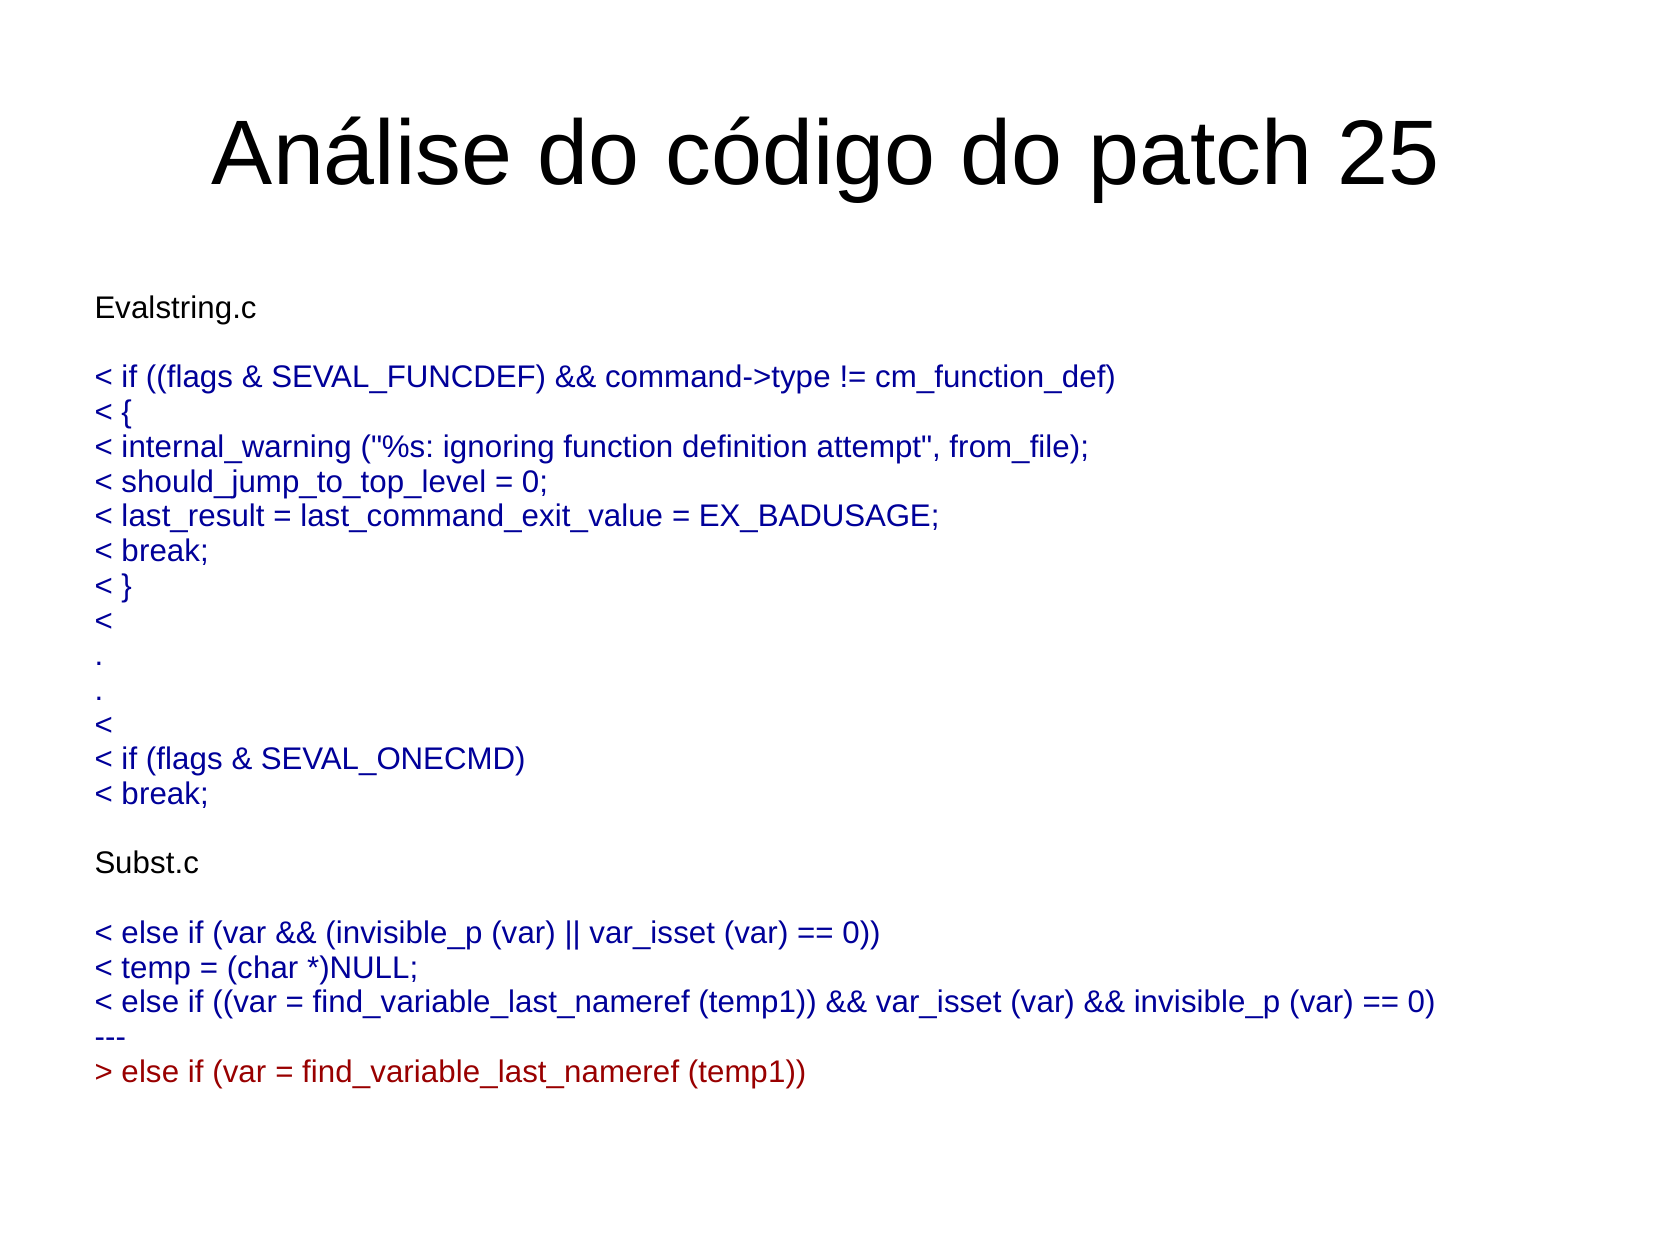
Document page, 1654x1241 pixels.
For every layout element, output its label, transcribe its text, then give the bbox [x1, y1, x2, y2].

list Evalstring.c < if ((flags & SEVAL_FUNCDEF) && command->type != cm_function_def) < { < internal_warning ("%s: ignoring function definition attempt", from_file); < should_jump_to_top_level = 0; < last_result = last_command_exit_value = EX_BADUSAGE; < break; < } < . . < < if (flags & SEVAL_ONECMD) < break; Subst.c < else if (var && (invisible_p (var) || var_isset (var) == 0)) < temp = (char *)NULL; < else if ((var = find_variable_last_nameref (temp1)) && var_isset (var) && invisible_p (var) == 0) --- > else if (var = find_variable_last_nameref (temp1)) [94, 290, 1560, 1158]
title Análise do código do patch 25 [82, 49, 1571, 257]
